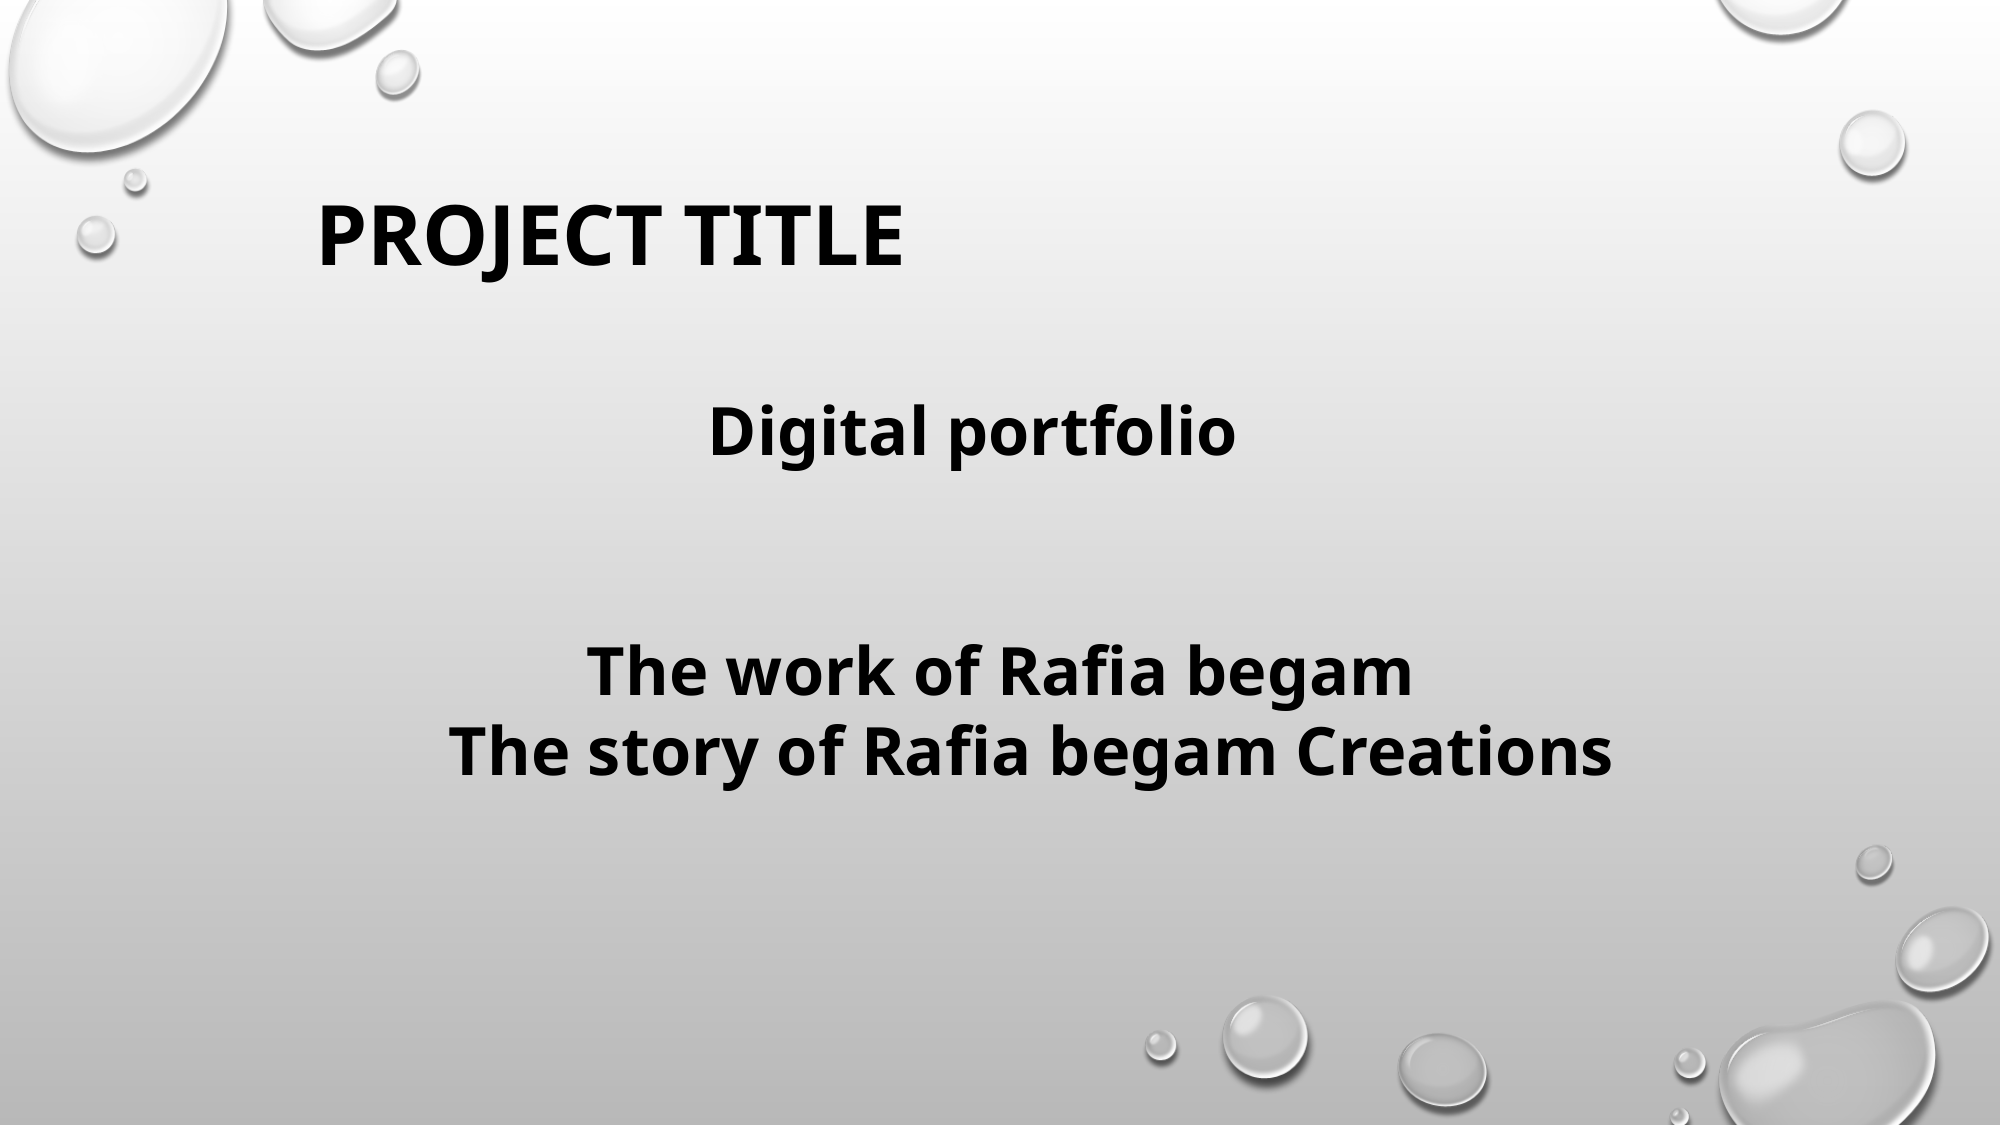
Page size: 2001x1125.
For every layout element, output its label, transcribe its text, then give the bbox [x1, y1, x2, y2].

text_box Digital portfolio The work of Rafia begam The story of Rafia begam Creations [433, 381, 1711, 801]
title Project title [0, 107, 1471, 370]
